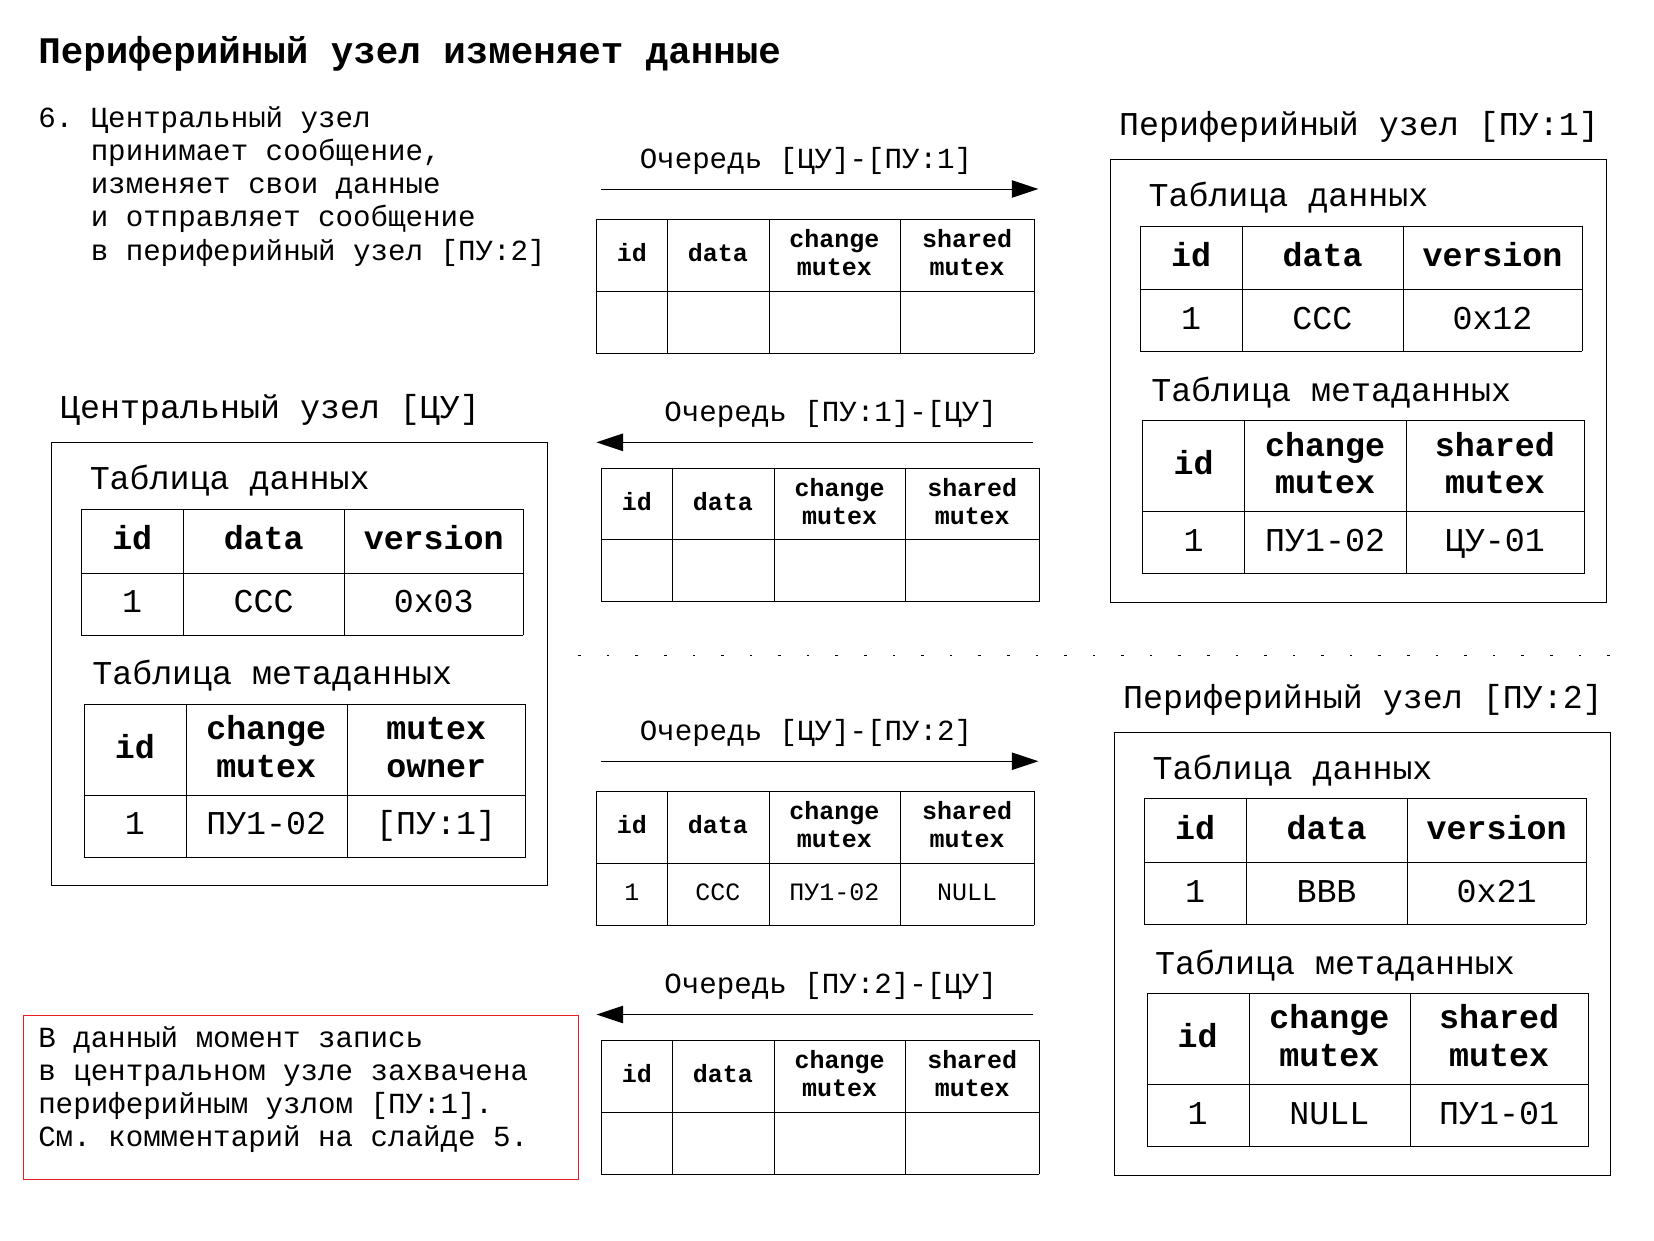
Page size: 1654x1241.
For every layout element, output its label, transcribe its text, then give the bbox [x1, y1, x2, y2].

table_cell BBB [1247, 863, 1407, 924]
text_box Таблица данных [75, 454, 385, 508]
table_cell [602, 1113, 672, 1174]
text_box Таблица метаданных [1136, 366, 1527, 419]
table_header version [1404, 227, 1582, 289]
table_cell 1 [82, 574, 183, 635]
table_cell 1 [1143, 512, 1244, 573]
text_box Очередь [ПУ:2]-[ЦУ] [649, 962, 1016, 1014]
table_cell [673, 540, 774, 601]
table_header data [668, 220, 769, 291]
table_cell [668, 292, 769, 353]
text_box В данный момент запись в центральном узле захвачена периферийным узлом [ПУ:1]. См. комментарий на слайде 5. [23, 1015, 579, 1180]
text_box Периферийный узел [ПУ:2] [1108, 673, 1619, 726]
table_header change mutex [775, 469, 905, 539]
table_cell [770, 292, 900, 353]
table_header id [1148, 994, 1249, 1084]
table_cell [775, 1113, 905, 1174]
table_cell [597, 292, 667, 353]
table_header change mutex [187, 705, 347, 795]
text_box Таблица данных [1133, 171, 1444, 224]
table_header id [1141, 227, 1242, 289]
text_box Очередь [ЦУ]-[ПУ:1] [624, 136, 992, 189]
table_header data [668, 792, 769, 863]
table_header id [597, 220, 667, 291]
table_header id [1143, 421, 1244, 511]
table_header change mutex [770, 792, 900, 863]
table_header shared mutex [1411, 994, 1588, 1084]
table_cell NULL [901, 864, 1034, 925]
table_header id [597, 792, 667, 863]
table_cell [673, 1113, 774, 1174]
text_box Периферийный узел [ПУ:1] [1104, 100, 1614, 153]
table_cell NULL [1250, 1085, 1410, 1146]
text_box Таблица метаданных [77, 649, 468, 703]
table_cell [775, 540, 905, 601]
table_header data [673, 1041, 774, 1112]
table_cell ПУ1-02 [770, 864, 900, 925]
table_header change mutex [770, 220, 900, 291]
table_cell [602, 540, 672, 601]
table_cell 0x21 [1408, 863, 1586, 924]
table_cell [906, 540, 1039, 601]
table_cell CCC [1243, 290, 1403, 351]
table_cell 1 [85, 796, 186, 857]
table_header change mutex [1245, 421, 1406, 511]
table_cell 1 [597, 864, 667, 925]
table_header id [602, 1041, 672, 1112]
table_cell ПУ1-01 [1411, 1085, 1588, 1146]
table_header id [82, 510, 183, 573]
table_cell CCC [668, 864, 769, 925]
text_box Периферийный узел изменяет данные [23, 25, 796, 83]
text_box [1114, 732, 1611, 1176]
table_cell CCC [184, 574, 344, 635]
table_header shared mutex [906, 469, 1039, 539]
text_box [51, 442, 548, 886]
table_header id [1145, 799, 1246, 862]
text_box [1110, 159, 1607, 603]
table_cell [901, 292, 1034, 353]
text_box Центральный узел [ЦУ] [45, 383, 556, 437]
table_cell ПУ1-02 [1245, 512, 1406, 573]
text_box 6. Центральный узел принимает сообщение, изменяет свои данные и отправляет сообщение в периферийный узел [ПУ:2] [23, 96, 561, 277]
table_header id [602, 469, 672, 539]
table_header shared mutex [906, 1041, 1039, 1112]
table_header version [1408, 799, 1586, 862]
table_header shared mutex [1407, 421, 1584, 511]
text_box Таблица данных [1137, 744, 1448, 797]
table_cell 1 [1148, 1085, 1249, 1146]
table_header data [1243, 227, 1403, 289]
table_cell 0x03 [345, 574, 523, 635]
table_header mutex owner [348, 705, 525, 795]
text_box Очередь [ЦУ]-[ПУ:2] [624, 708, 992, 762]
table_header data [184, 510, 344, 573]
table_header data [673, 469, 774, 539]
table_header shared mutex [901, 220, 1034, 291]
table_header id [85, 705, 186, 795]
table_cell 1 [1145, 863, 1246, 924]
table_header shared mutex [901, 792, 1034, 863]
text_box Очередь [ПУ:1]-[ЦУ] [649, 389, 1016, 442]
table_header change mutex [1250, 994, 1410, 1084]
table_cell 1 [1141, 290, 1242, 351]
table_header change mutex [775, 1041, 905, 1112]
table_cell [ПУ:1] [348, 796, 525, 857]
table_cell ЦУ-01 [1407, 512, 1584, 573]
table_cell 0x12 [1404, 290, 1582, 351]
table_cell ПУ1-02 [187, 796, 347, 857]
table_header version [345, 510, 523, 573]
table_header data [1247, 799, 1407, 862]
table_cell [906, 1113, 1039, 1174]
text_box Таблица метаданных [1140, 938, 1531, 992]
